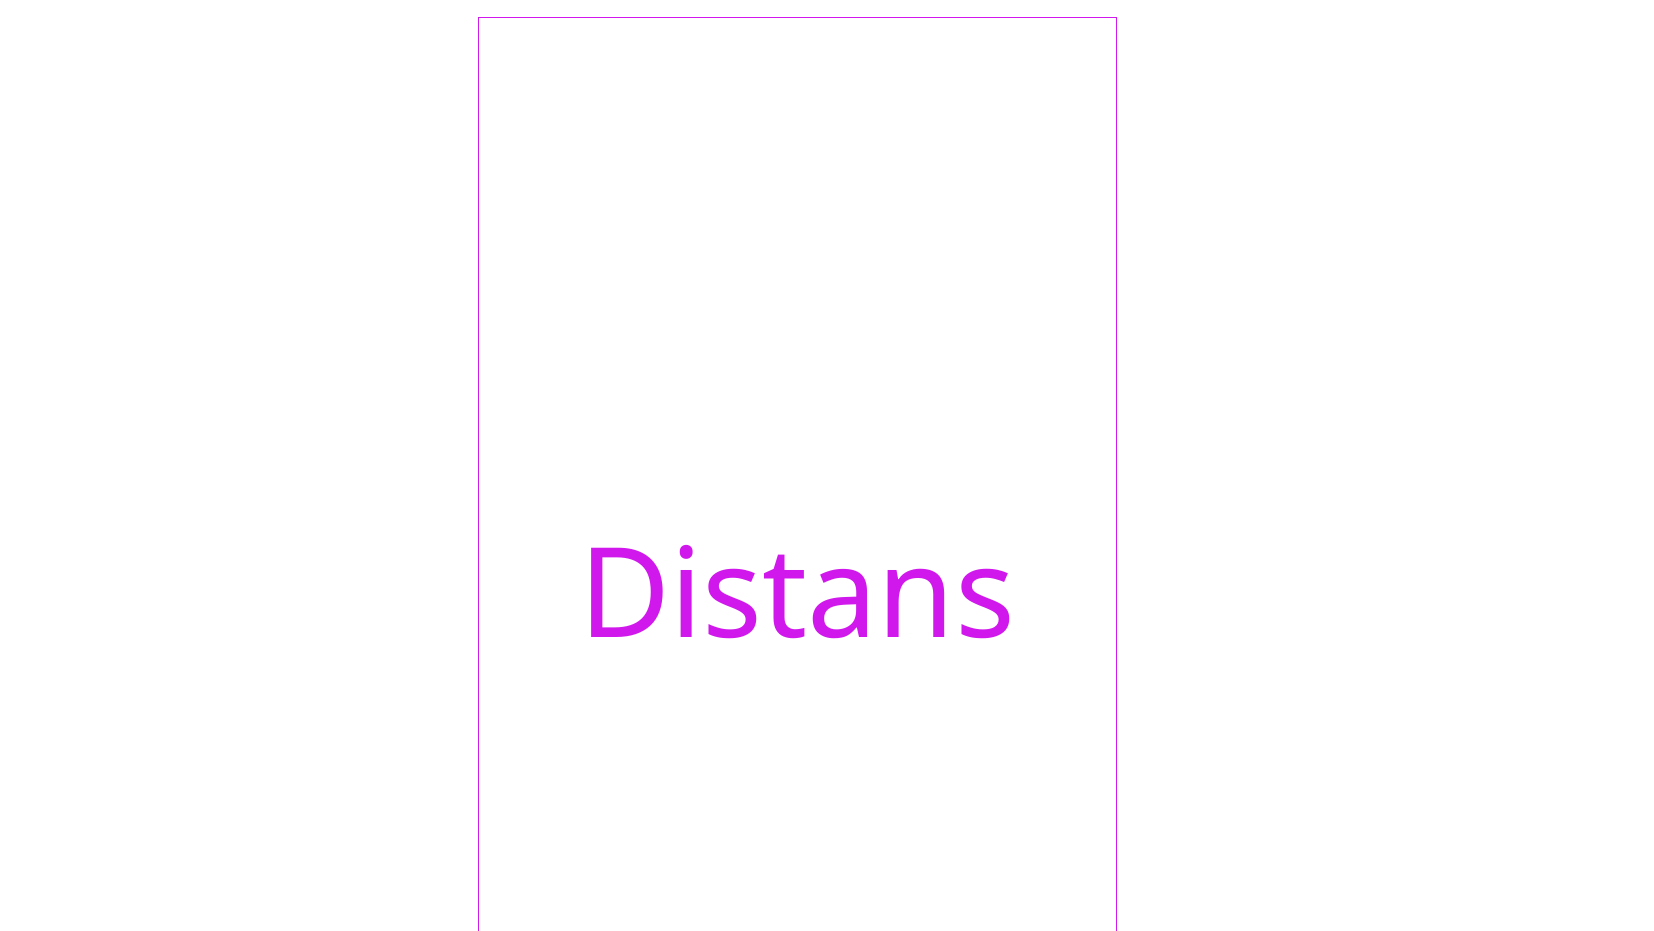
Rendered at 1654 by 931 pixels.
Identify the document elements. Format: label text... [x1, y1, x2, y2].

text_box Distans [501, 496, 1093, 673]
